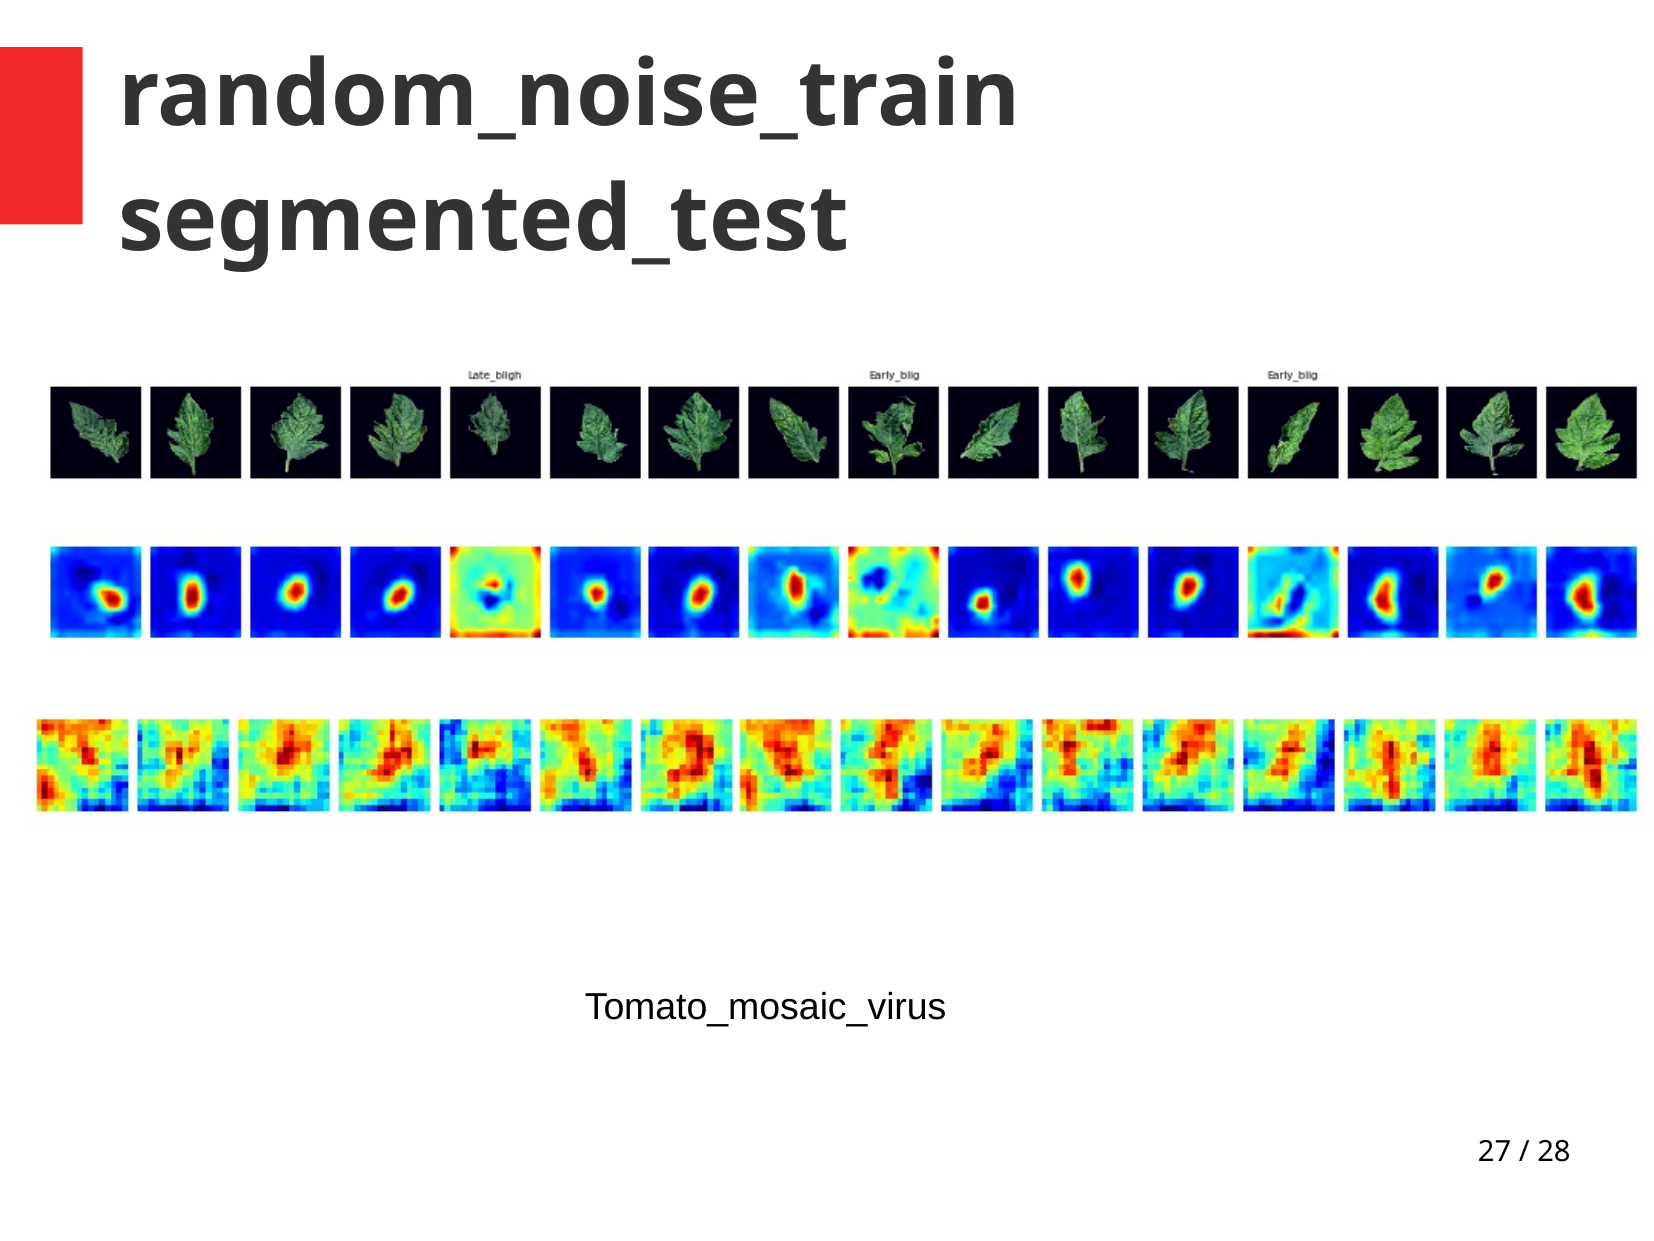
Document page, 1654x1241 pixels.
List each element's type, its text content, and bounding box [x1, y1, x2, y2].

picture [0, 530, 1654, 676]
text_box Tomato_mosaic_virus [570, 978, 1138, 1036]
title random_noise_train segmented_test [118, 45, 1571, 260]
picture [0, 704, 1654, 849]
picture [0, 359, 1654, 516]
